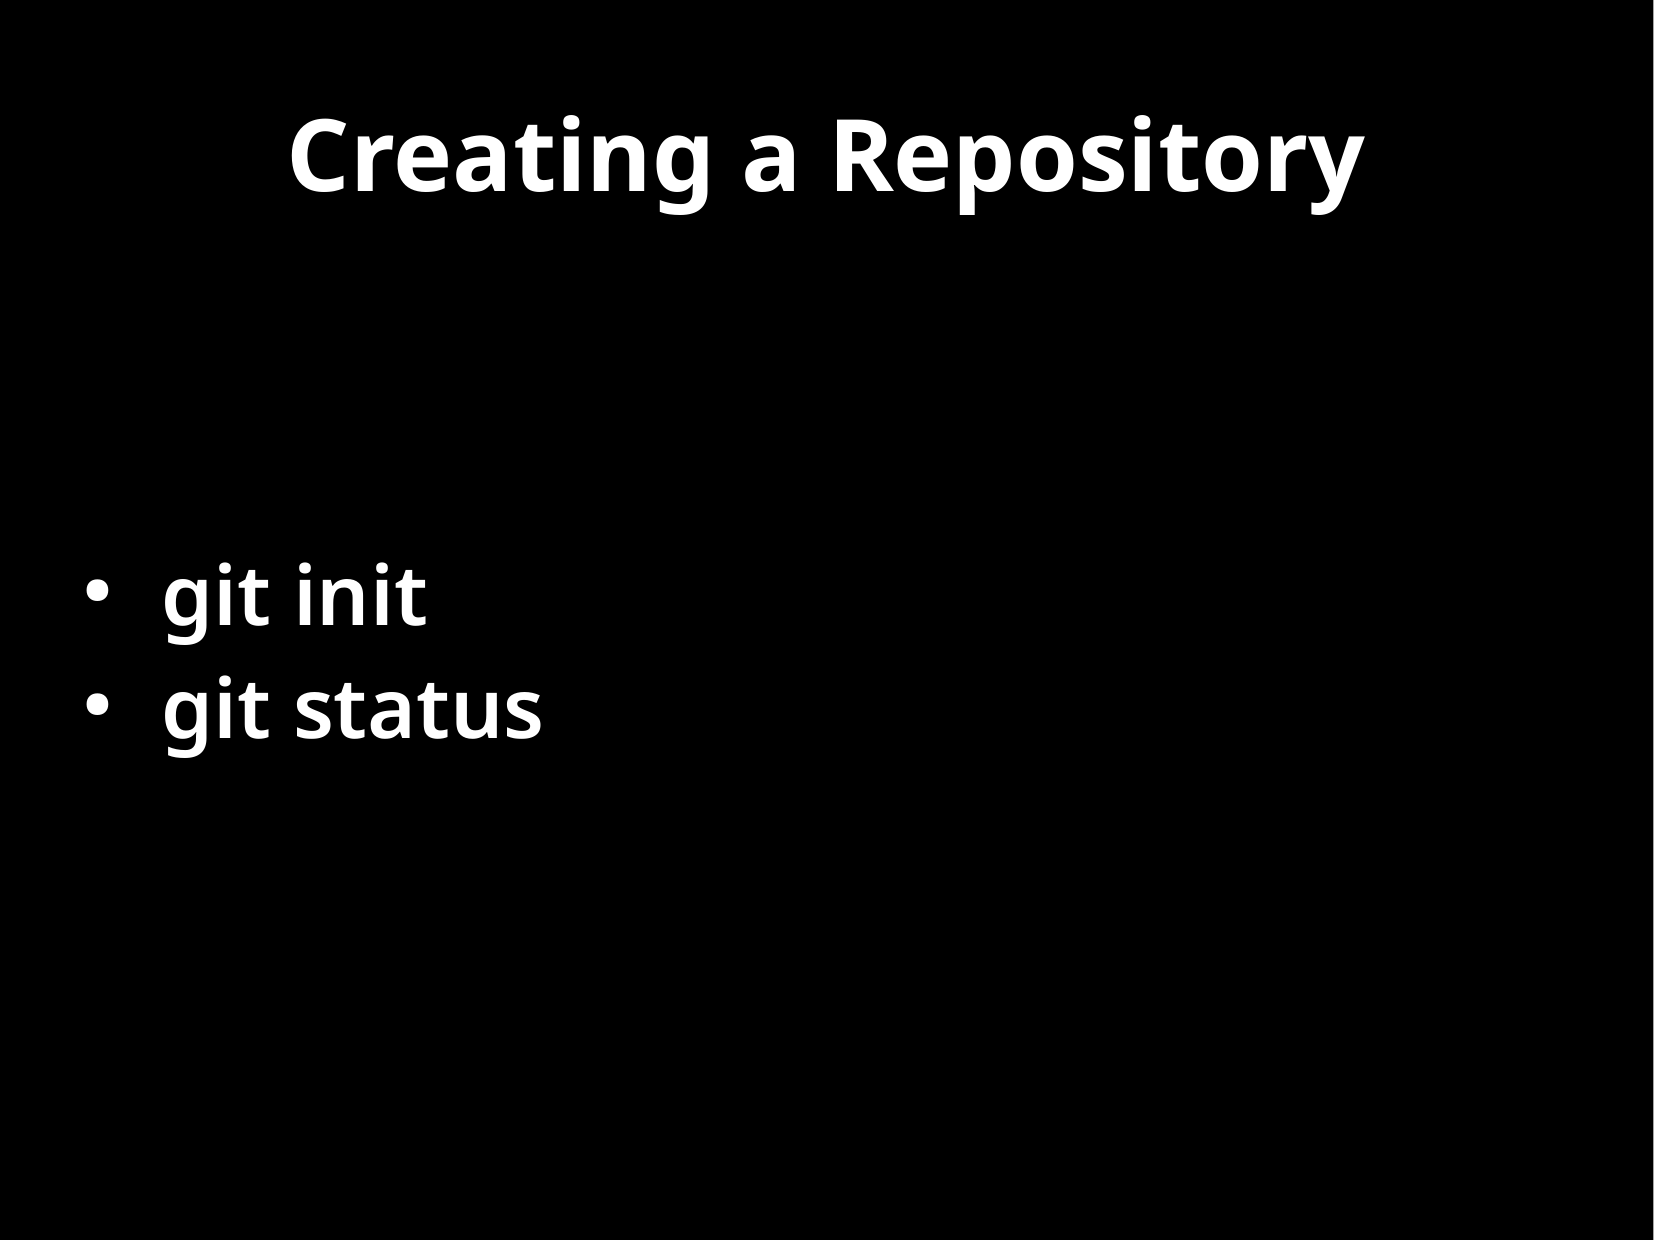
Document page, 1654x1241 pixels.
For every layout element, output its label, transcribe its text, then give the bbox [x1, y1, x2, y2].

title Creating a Repository [82, 49, 1571, 257]
subtitle git init git status [82, 290, 1571, 1010]
